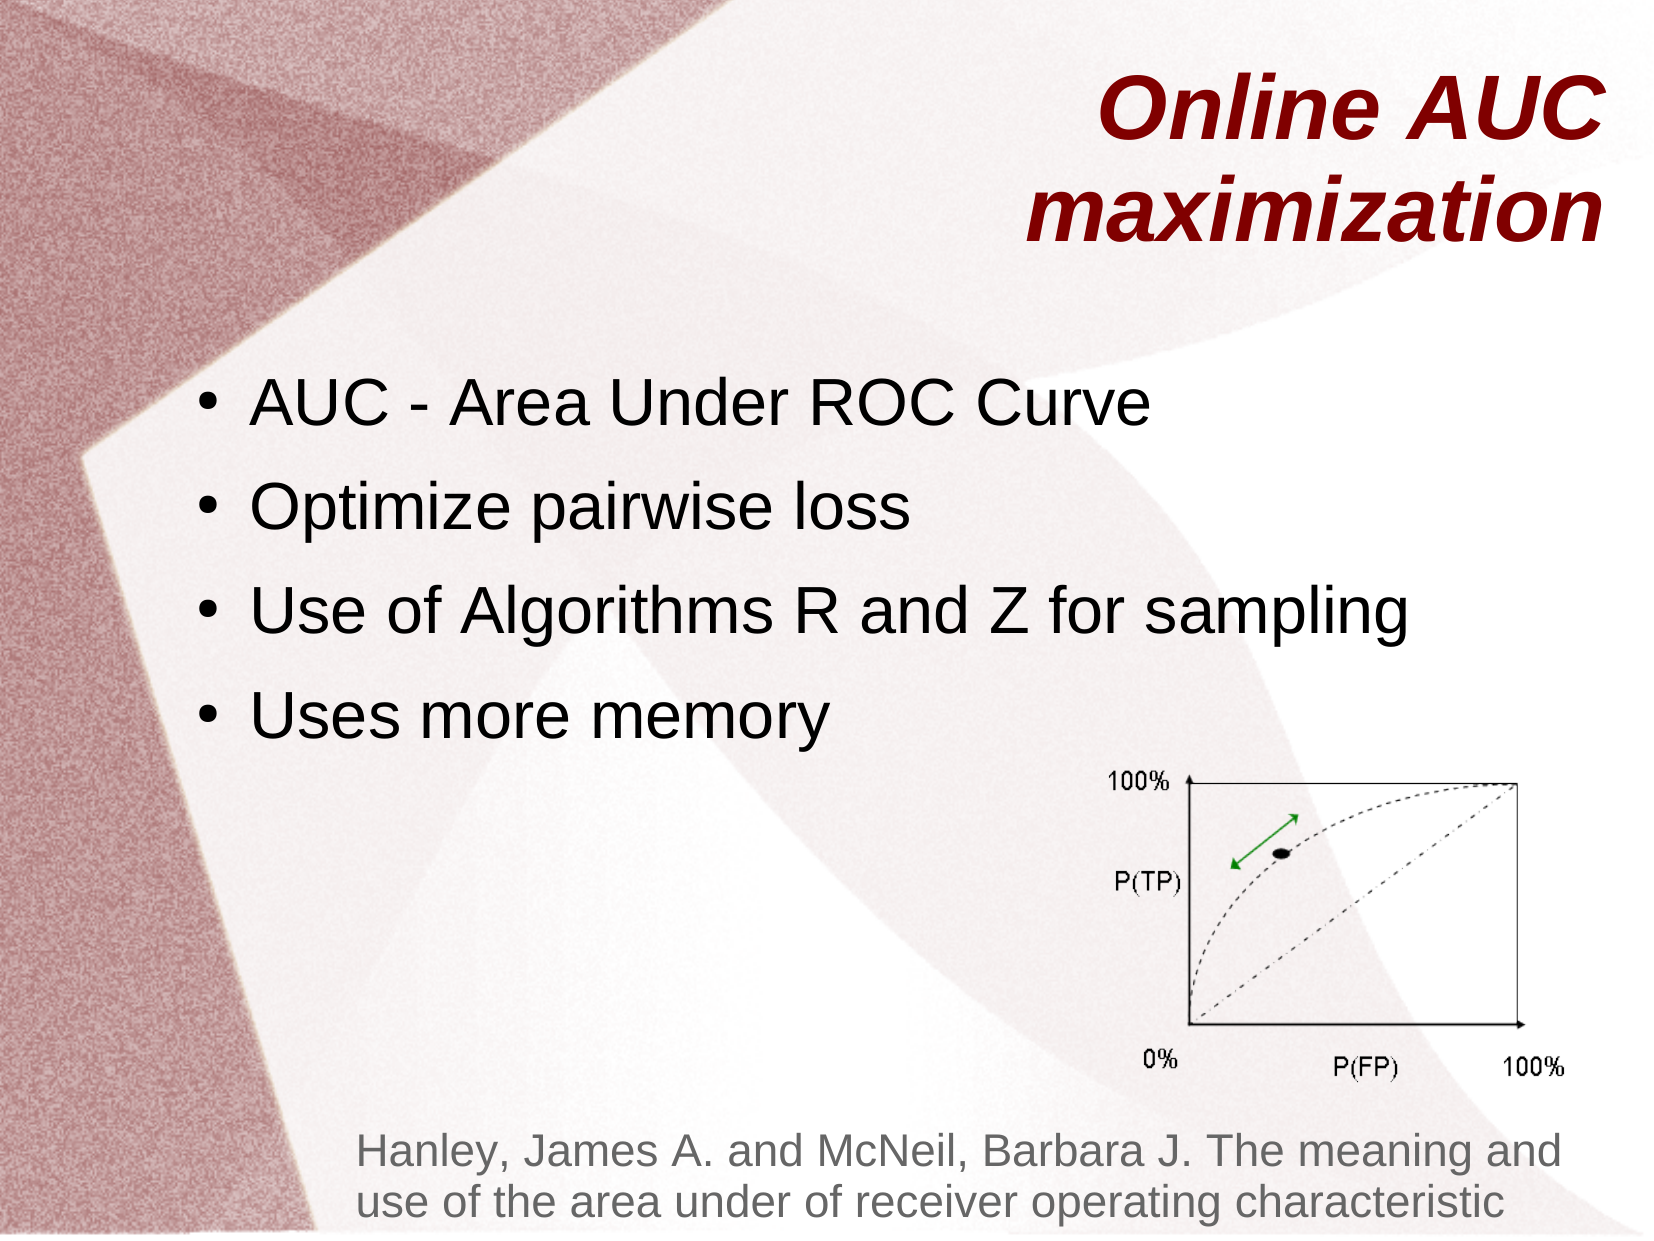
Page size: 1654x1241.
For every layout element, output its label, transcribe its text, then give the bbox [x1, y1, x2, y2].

text_box Hanley, James A. and McNeil, Barbara J. The meaning and use of the area under of receiver operating characteristic [355, 1125, 1564, 1228]
list AUC - Area Under ROC Curve Optimize pairwise loss Use of Algorithms R and Z for sampling Uses more memory [178, 364, 1570, 1147]
title Online AUC maximization [596, 55, 1607, 263]
picture [0, 0, 1654, 1241]
